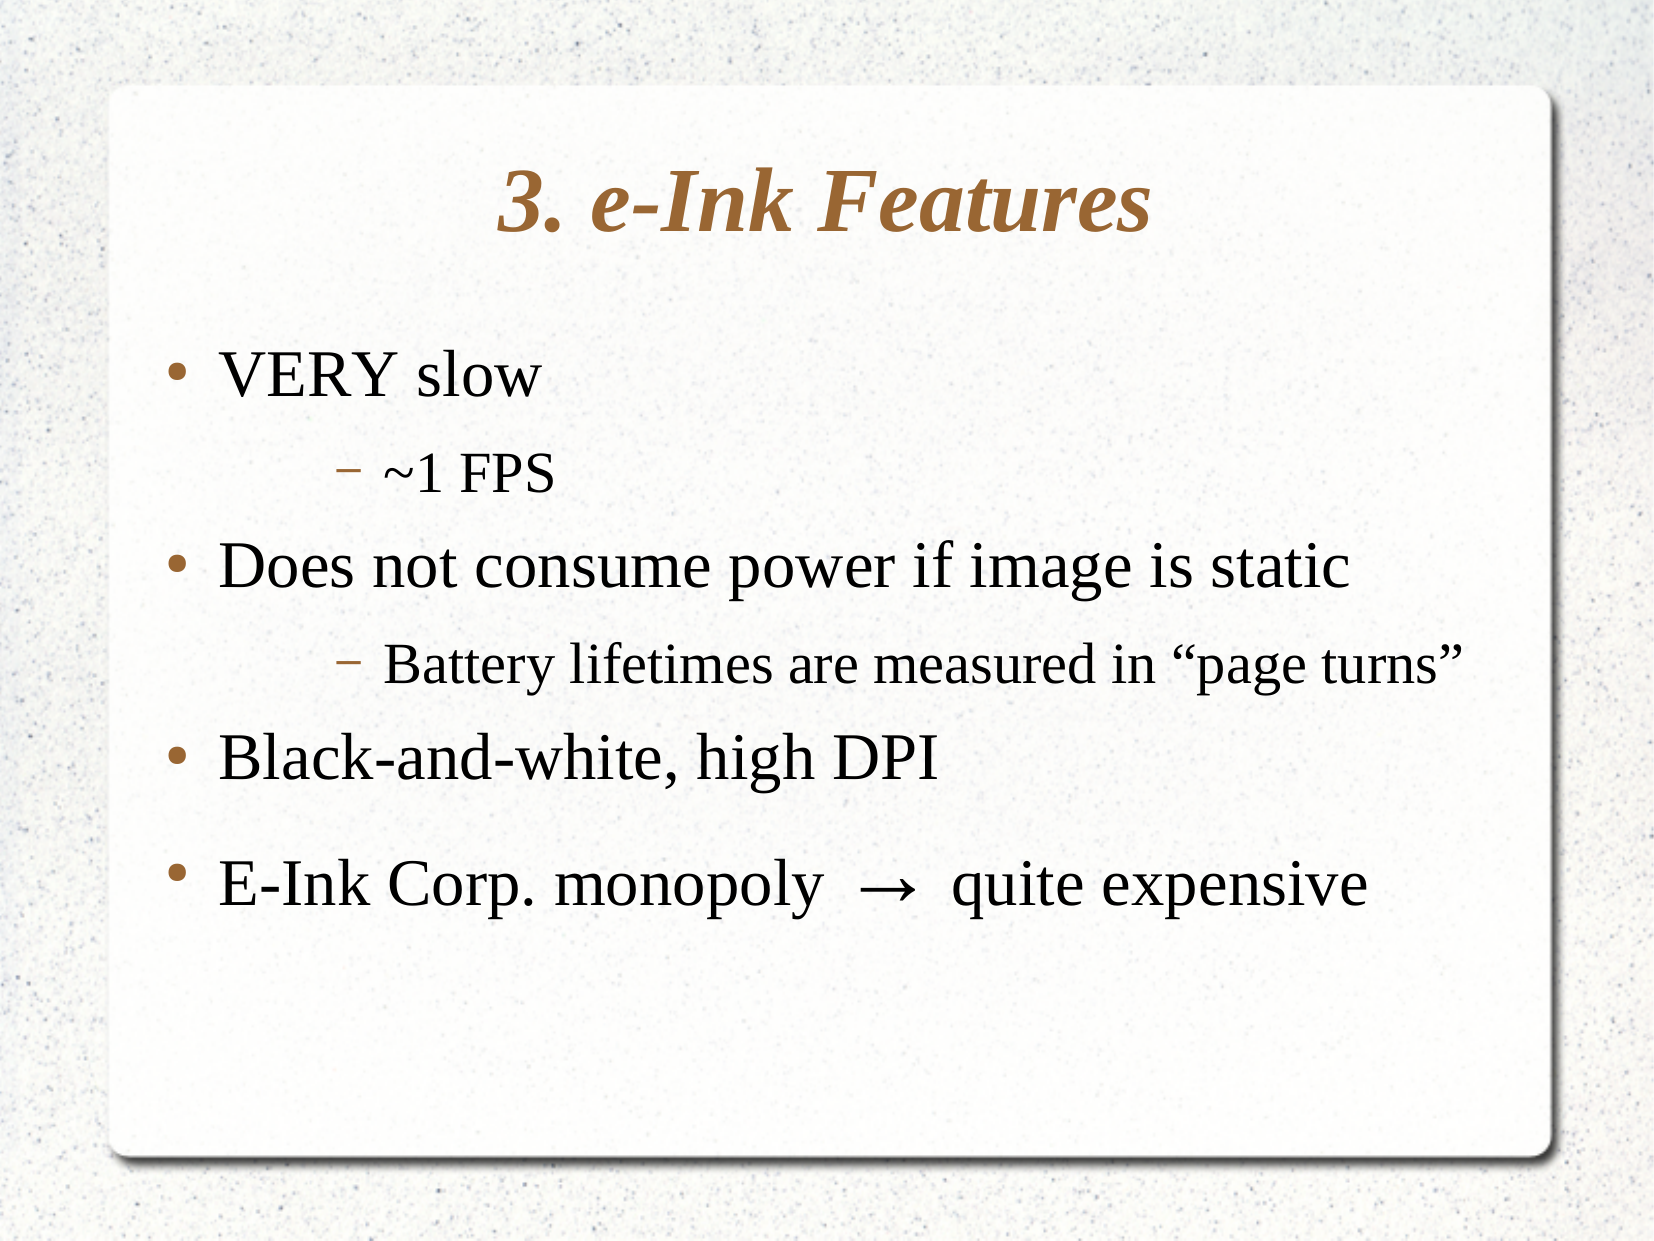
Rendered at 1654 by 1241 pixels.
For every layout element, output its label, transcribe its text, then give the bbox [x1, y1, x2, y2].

list VERY slow ~1 FPS Does not consume power if image is static Battery lifetimes are measured in “page turns” Black-and-white, high DPI E-Ink Corp. monopoly → quite expensive [147, 336, 1506, 1141]
picture [0, 0, 1654, 1241]
title 3. e-Ink Features [118, 104, 1536, 297]
